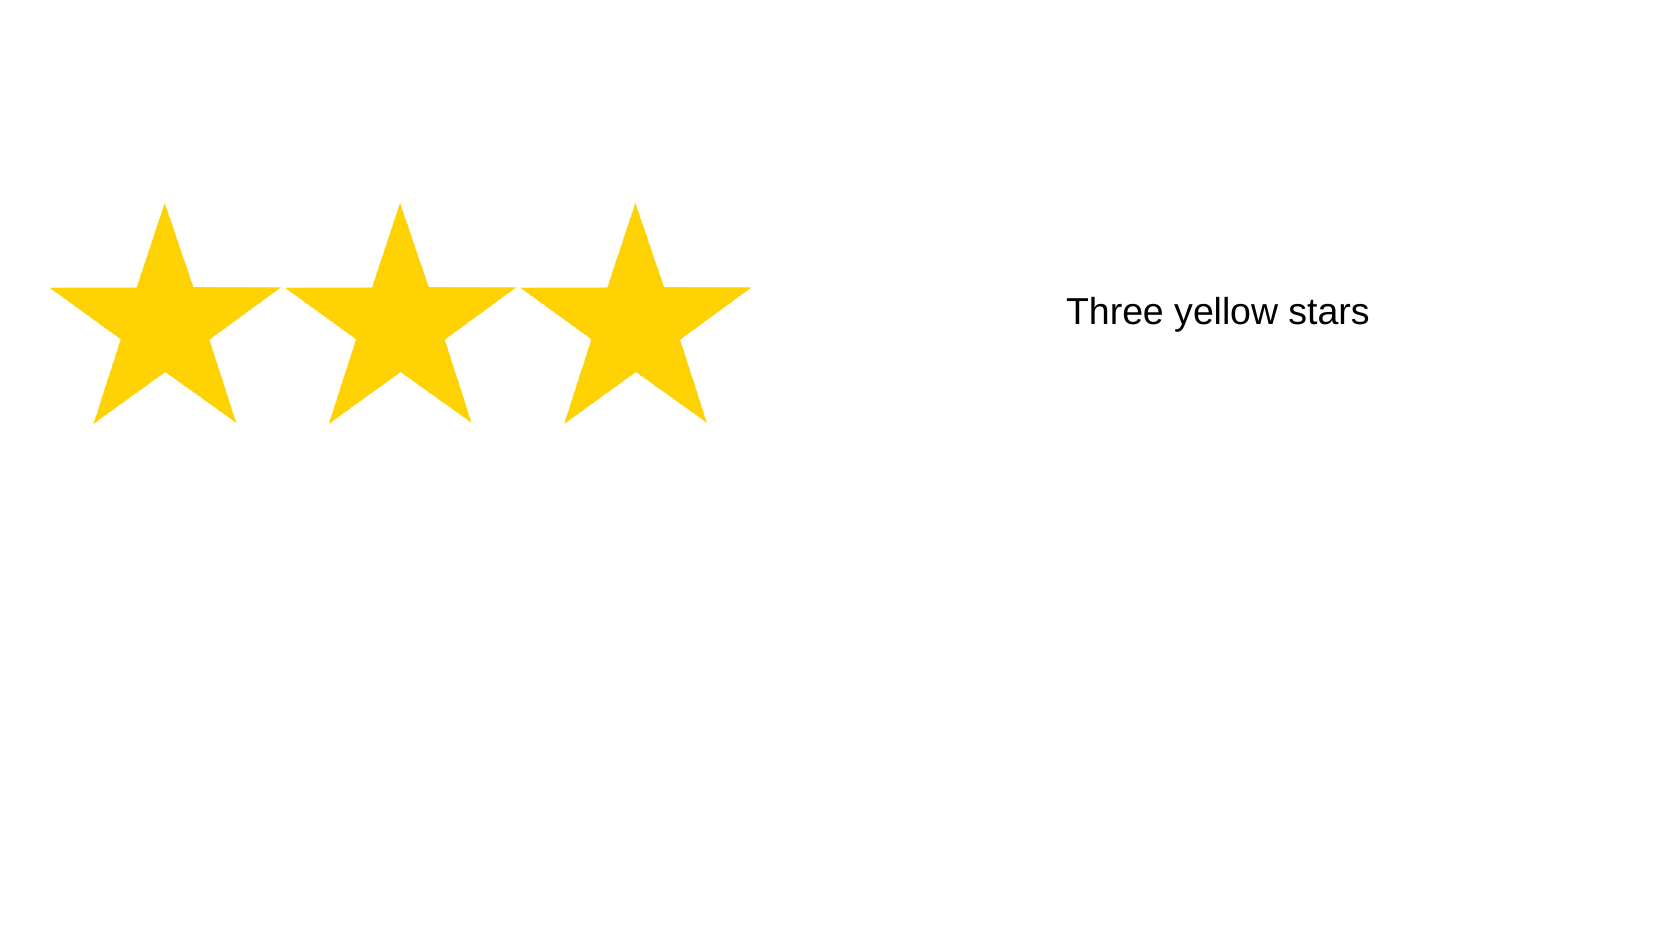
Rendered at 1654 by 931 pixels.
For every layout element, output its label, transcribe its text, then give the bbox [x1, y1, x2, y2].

text_box Three yellow stars [1051, 283, 1489, 341]
picture [47, 34, 755, 591]
